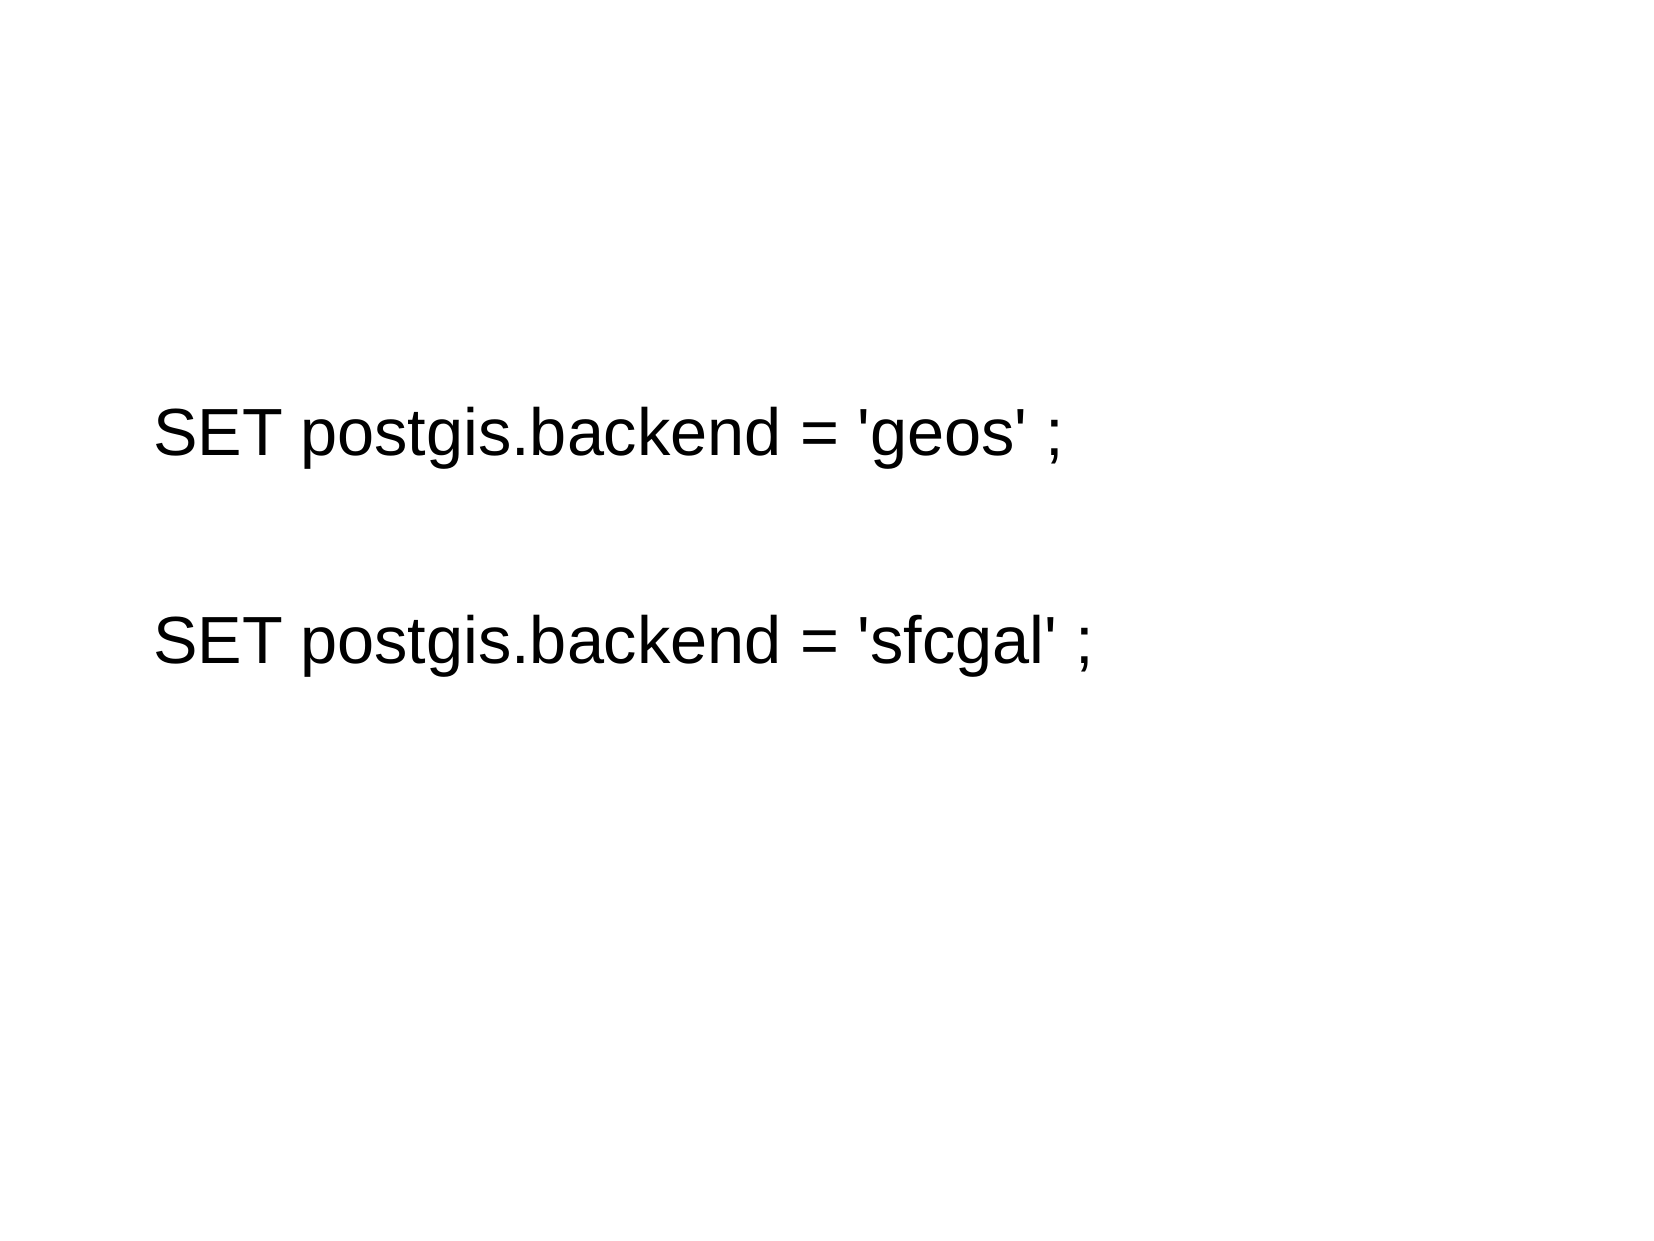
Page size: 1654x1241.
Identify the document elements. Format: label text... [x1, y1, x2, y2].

list SET postgis.backend = 'geos' ; SET postgis.backend = 'sfcgal' ; [82, 290, 1538, 1109]
